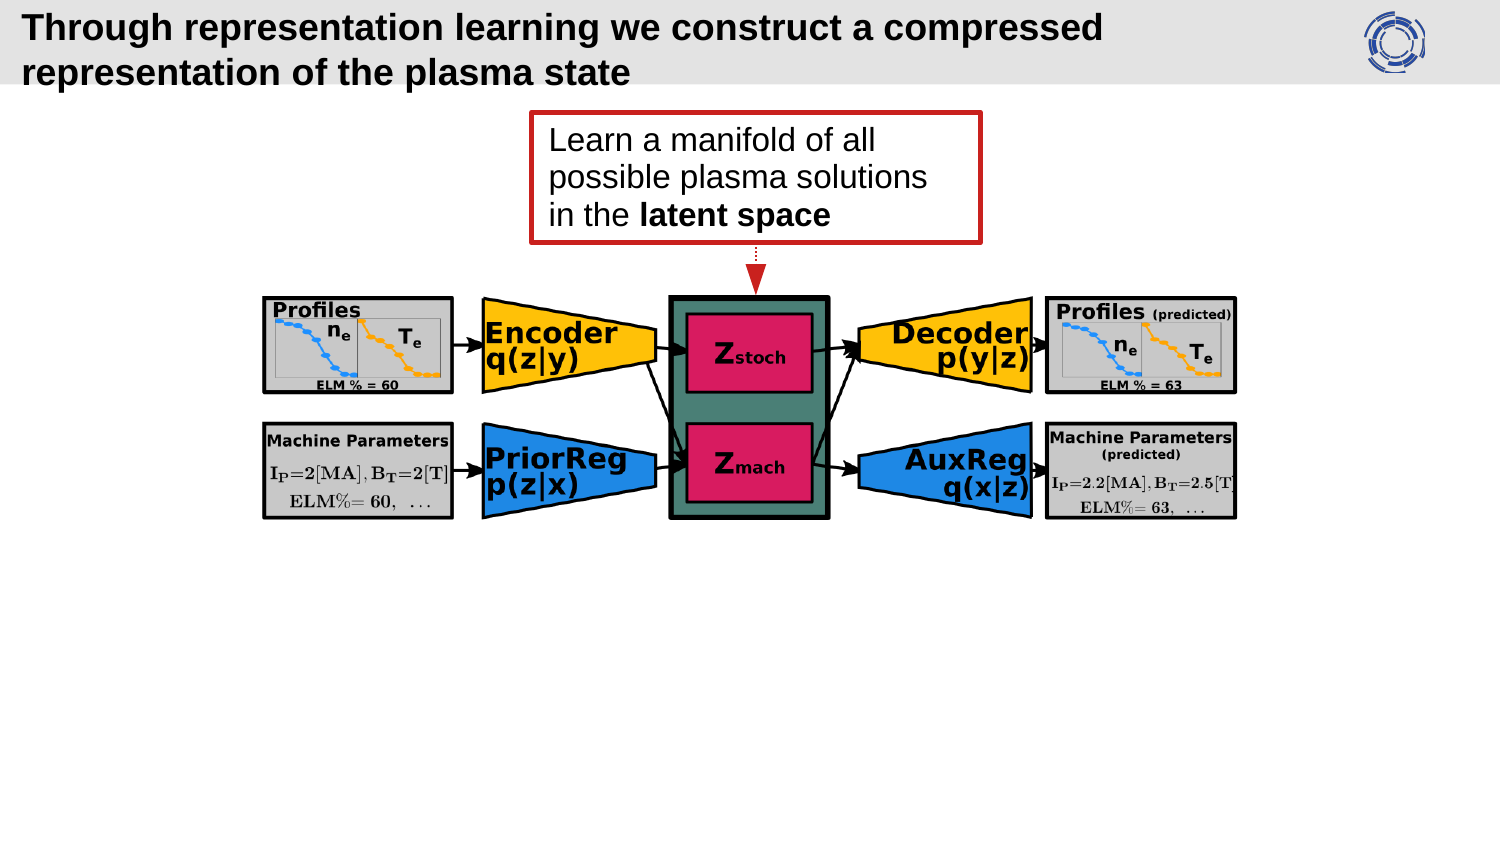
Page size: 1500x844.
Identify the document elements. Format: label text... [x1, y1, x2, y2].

title Through representation learning we construct a compressed representation of the plasma state [6, 9, 1313, 87]
text_box Learn a manifold of all possible plasma solutions in the latent space [531, 112, 981, 243]
picture [248, 295, 1241, 520]
picture [1364, 11, 1425, 73]
